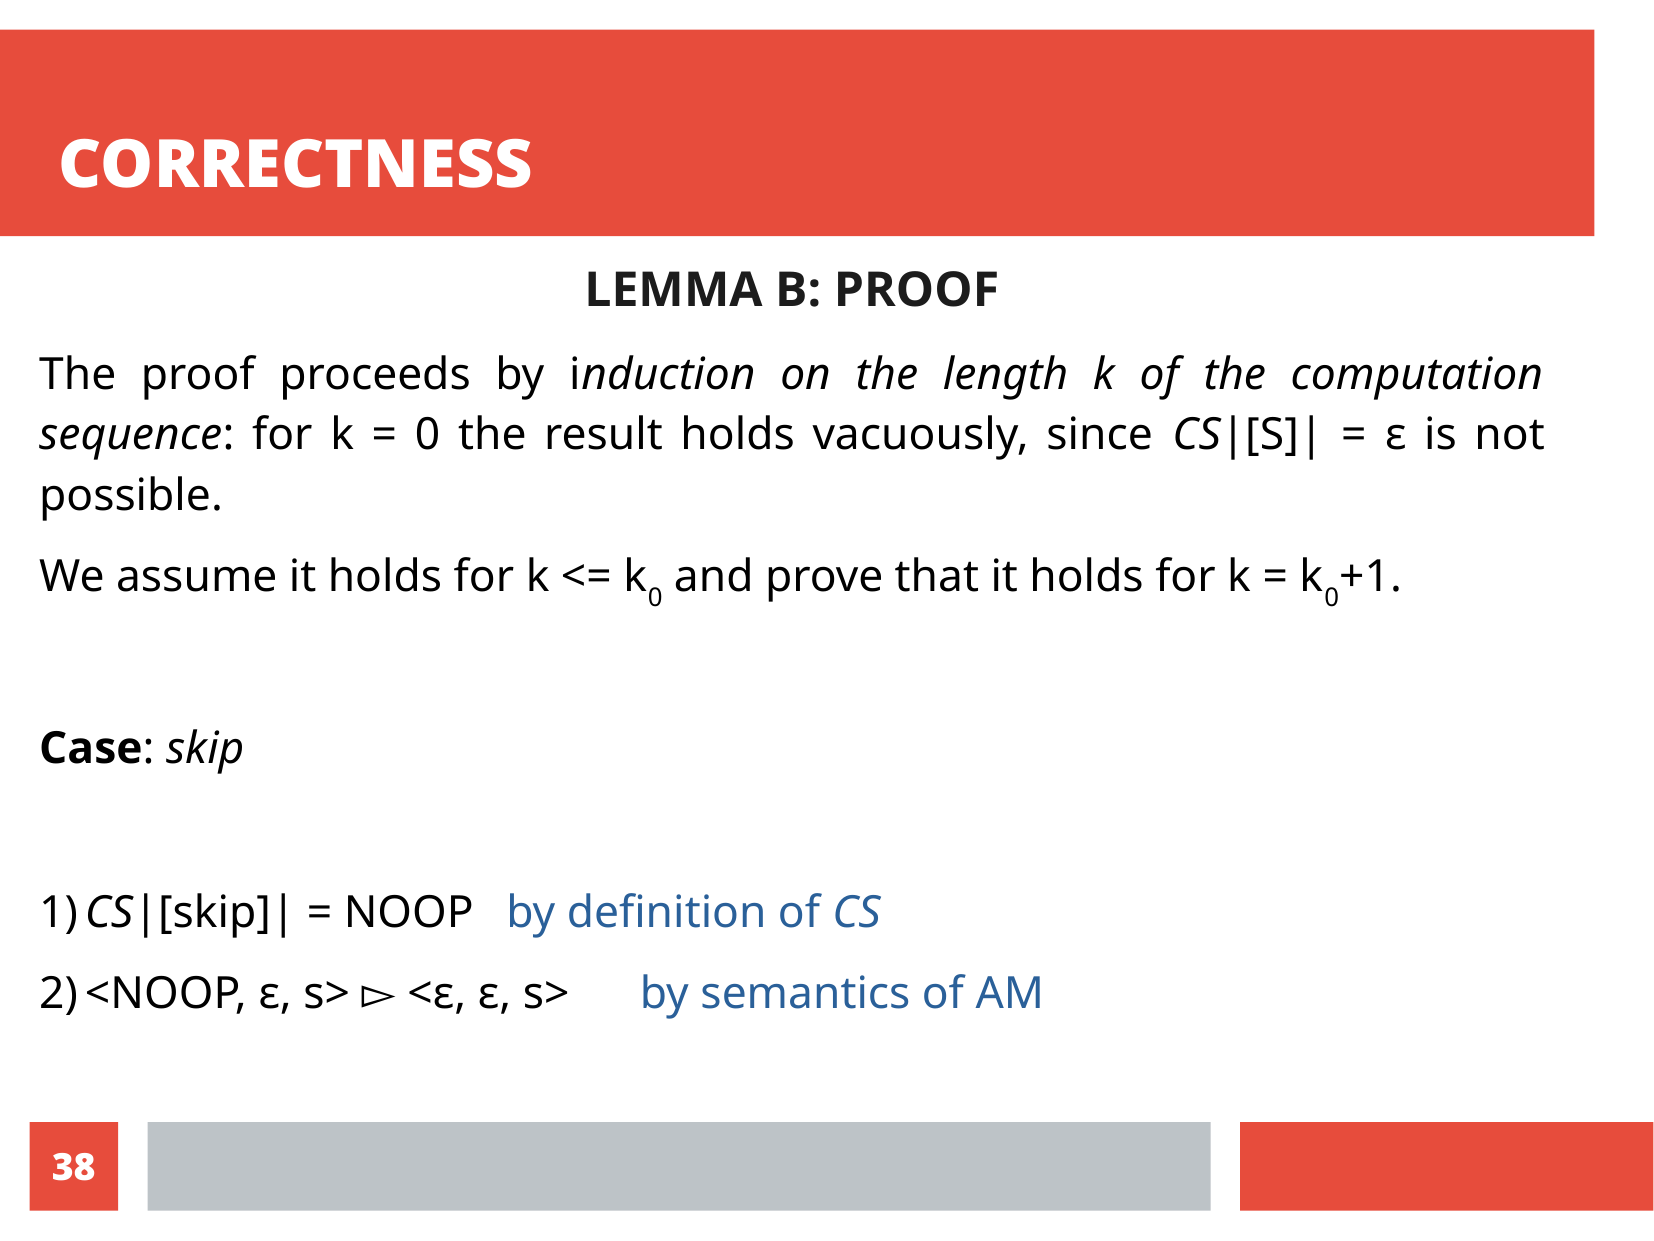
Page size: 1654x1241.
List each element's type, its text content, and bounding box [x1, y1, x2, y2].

title CORRECTNESS [59, 59, 1595, 207]
list LEMMA B: PROOF The proof proceeds by induction on the length k of the computation sequence: for k = 0 the result holds vacuously, since CS|[S]| = ε is not possible. We assume it holds for k <= k0 and prove that it holds for k = k0+1. Case: skip CS|[skip]| = NOOP by definition of CS <NOOP, ε, s> ▻ <ε, ε, s> by semantics of AM [39, 255, 1546, 1023]
